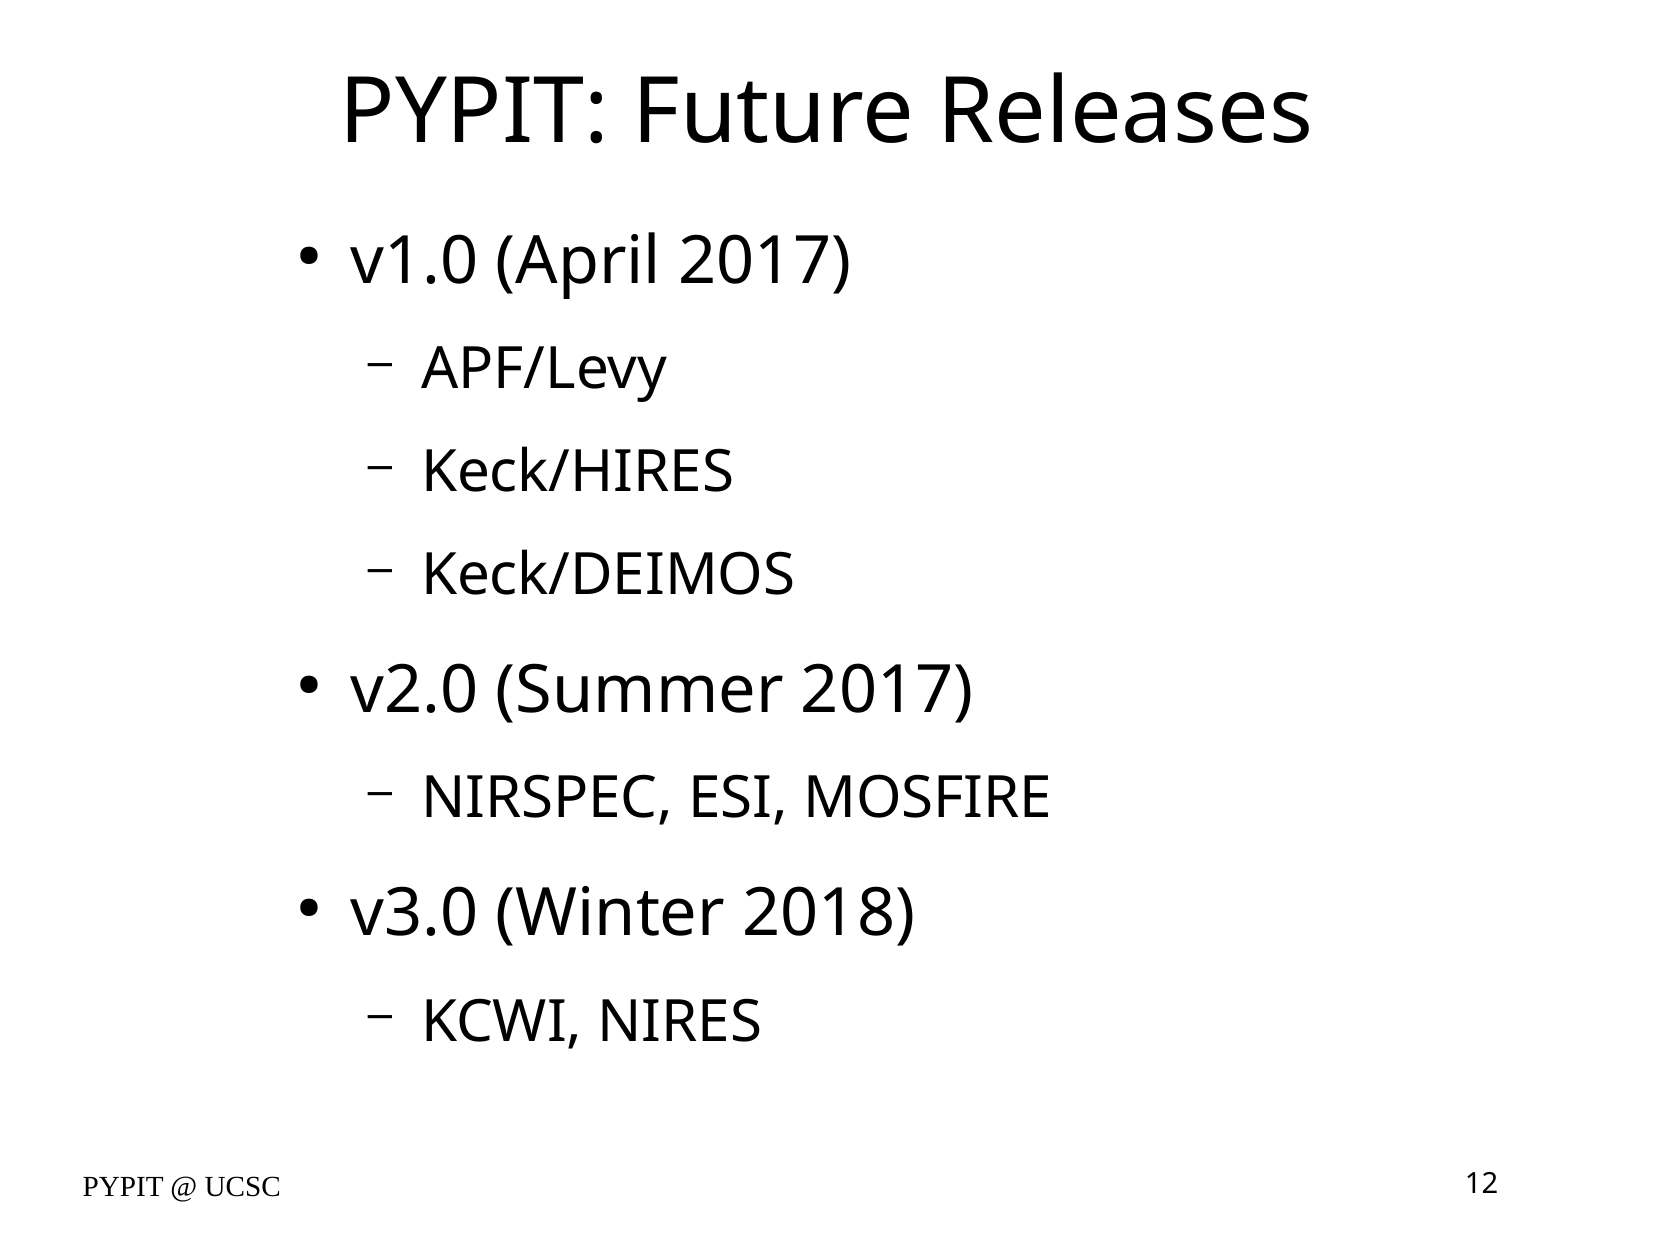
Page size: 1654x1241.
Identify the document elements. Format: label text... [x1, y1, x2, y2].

list v1.0 (April 2017) APF/Levy Keck/HIRES Keck/DEIMOS v2.0 (Summer 2017) NIRSPEC, ESI, MOSFIRE v3.0 (Winter 2018) KCWI, NIRES [279, 212, 1336, 1096]
title PYPIT: Future Releases [82, 47, 1571, 167]
